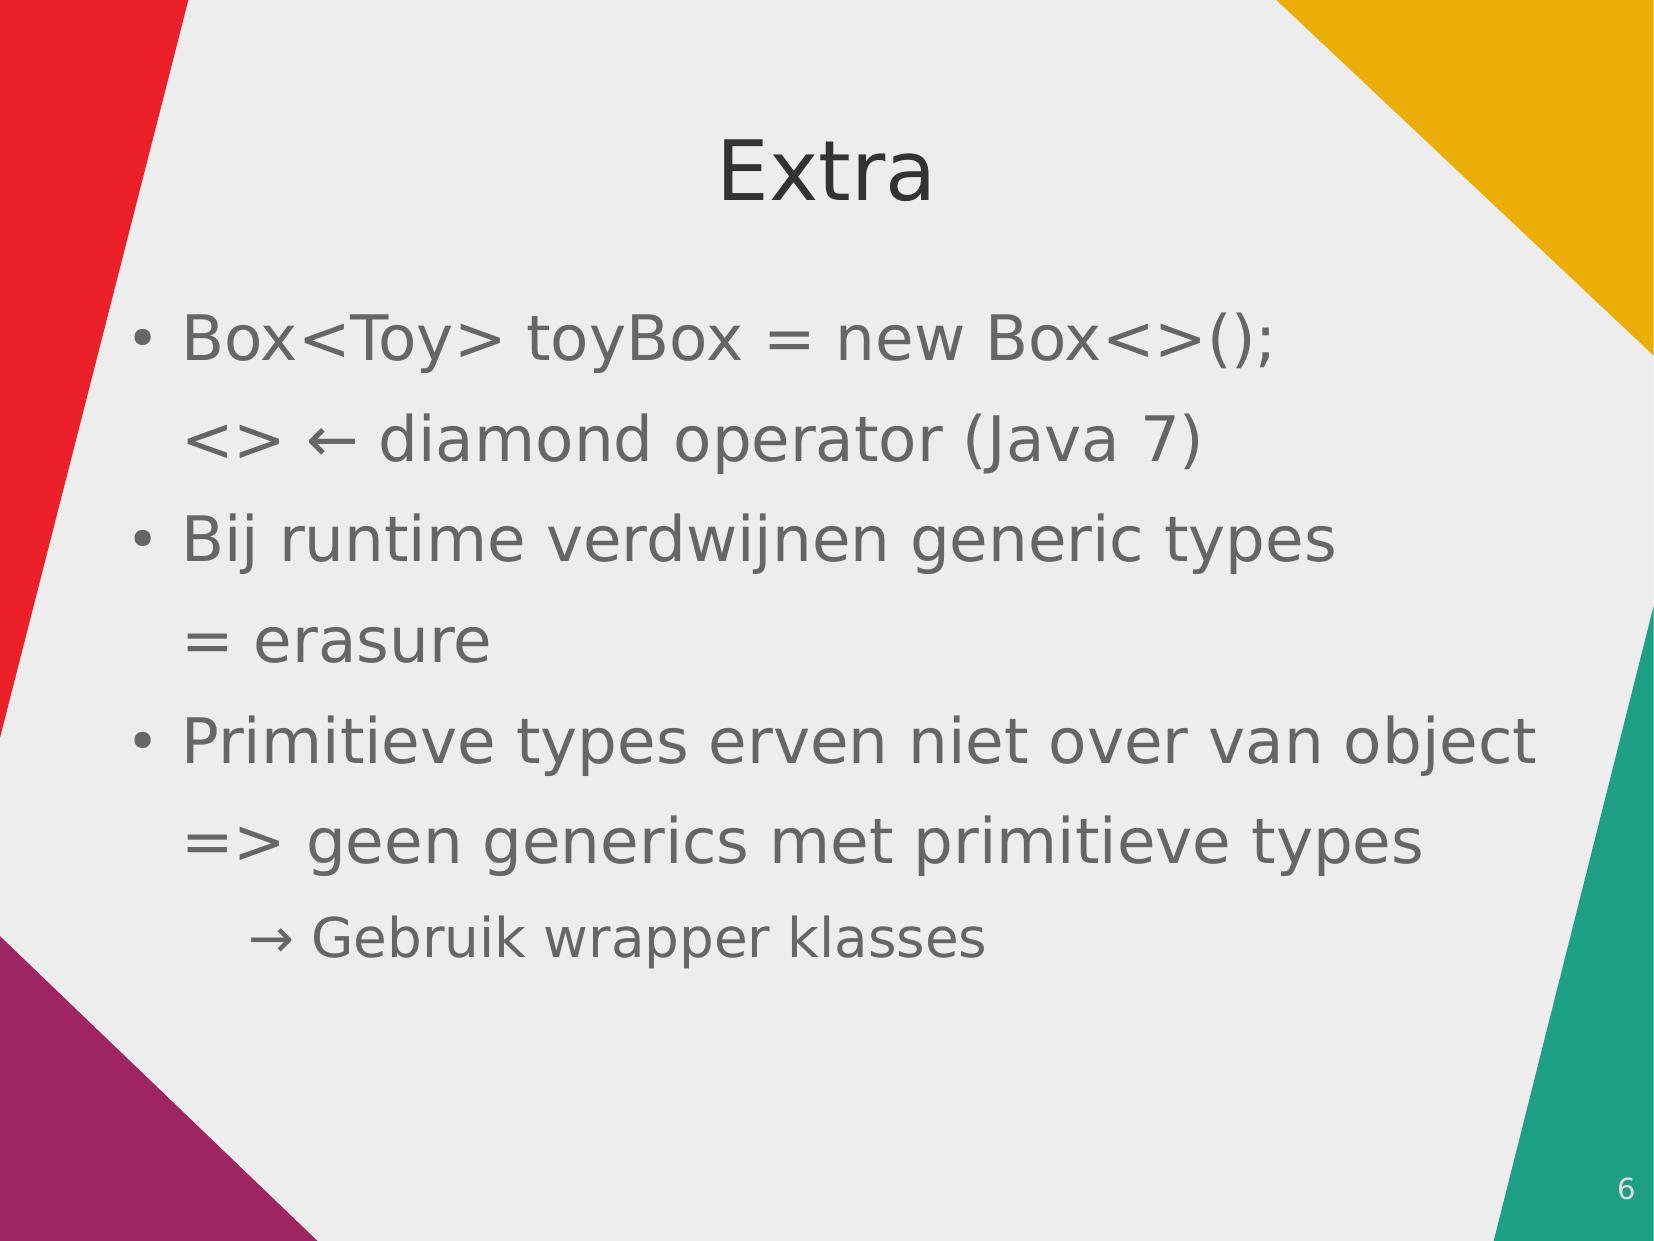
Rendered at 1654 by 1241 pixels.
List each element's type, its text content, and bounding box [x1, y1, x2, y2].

list Box<Toy> toyBox = new Box<>(); <> ← diamond operator (Java 7) Bij runtime verdwijnen generic types = erasure Primitieve types erven niet over van object => geen generics met primitieve types → Gebruik wrapper klasses [114, 302, 1539, 1033]
title Extra [114, 73, 1539, 271]
